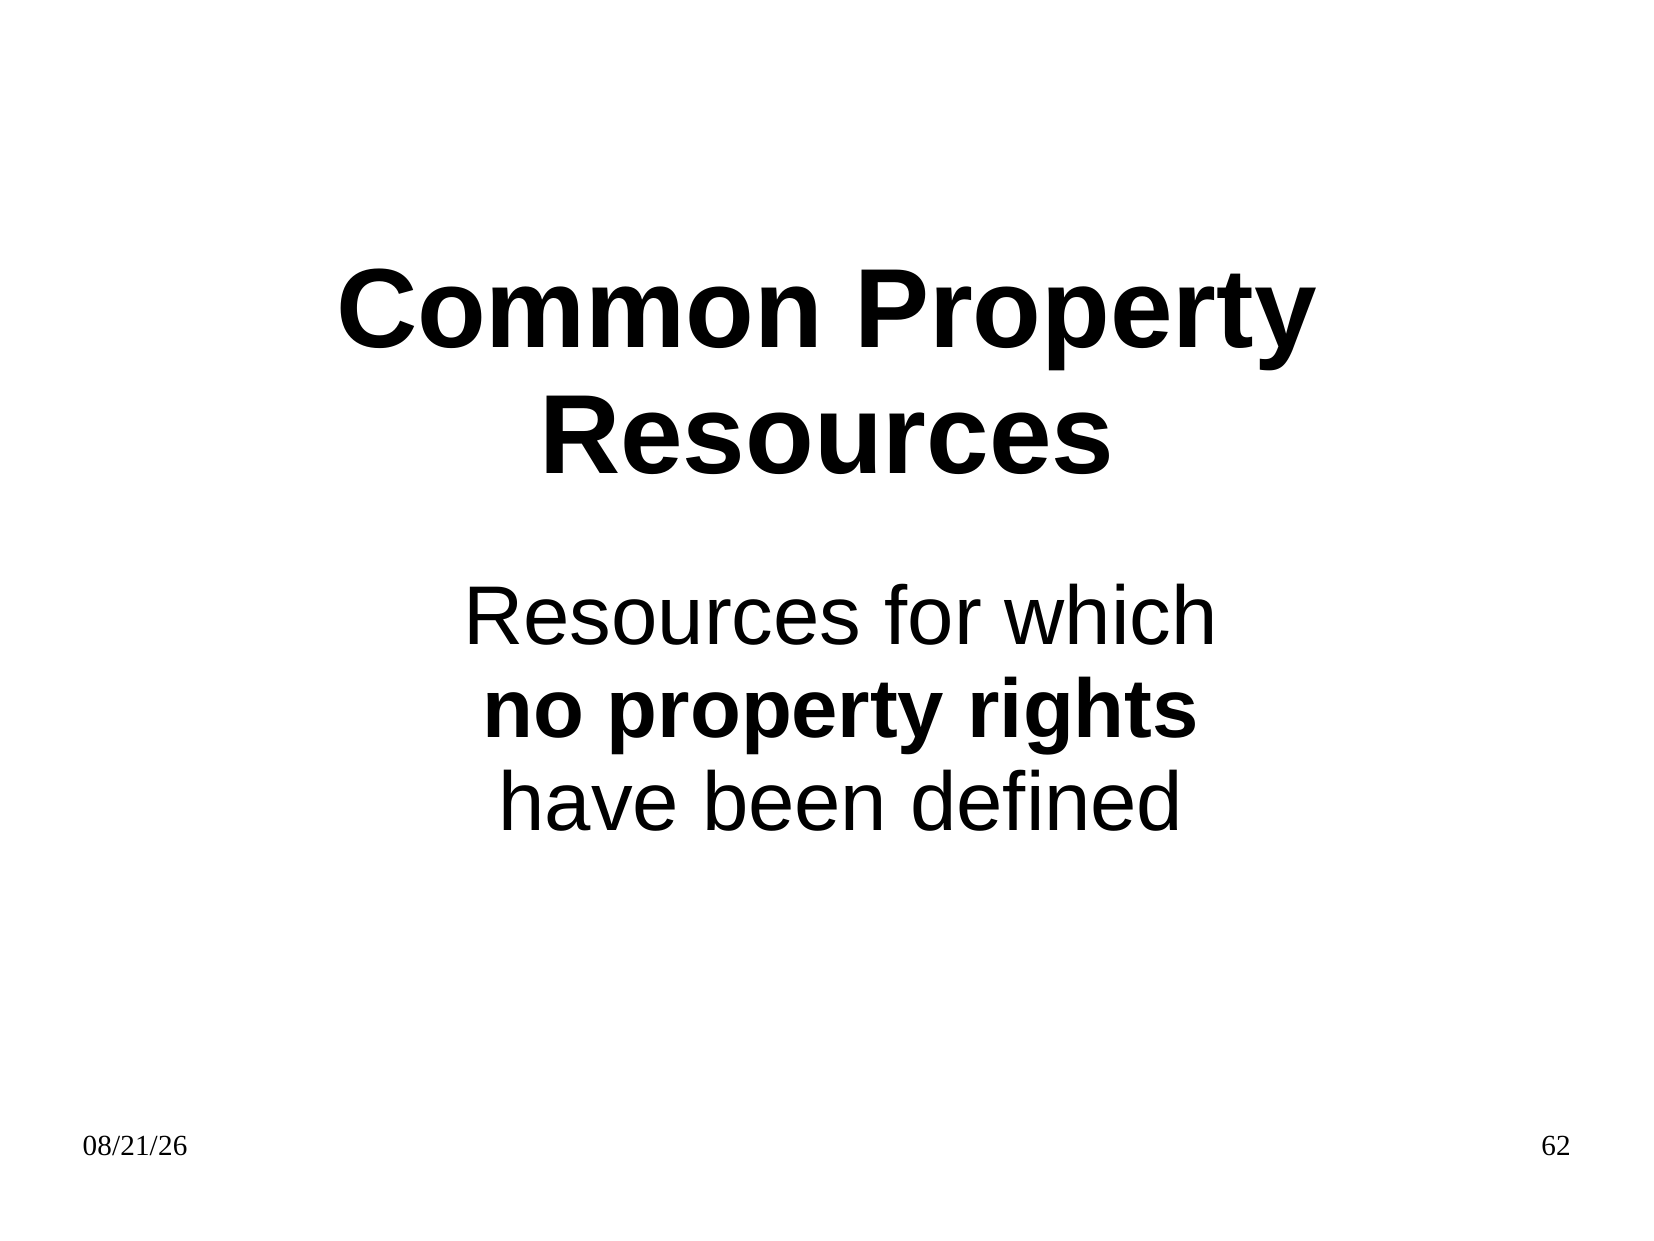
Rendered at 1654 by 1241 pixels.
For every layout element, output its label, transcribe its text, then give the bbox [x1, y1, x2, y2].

subtitle Resources for which no property rights have been defined [278, 569, 1404, 849]
title Common Property Resources [82, 245, 1571, 498]
